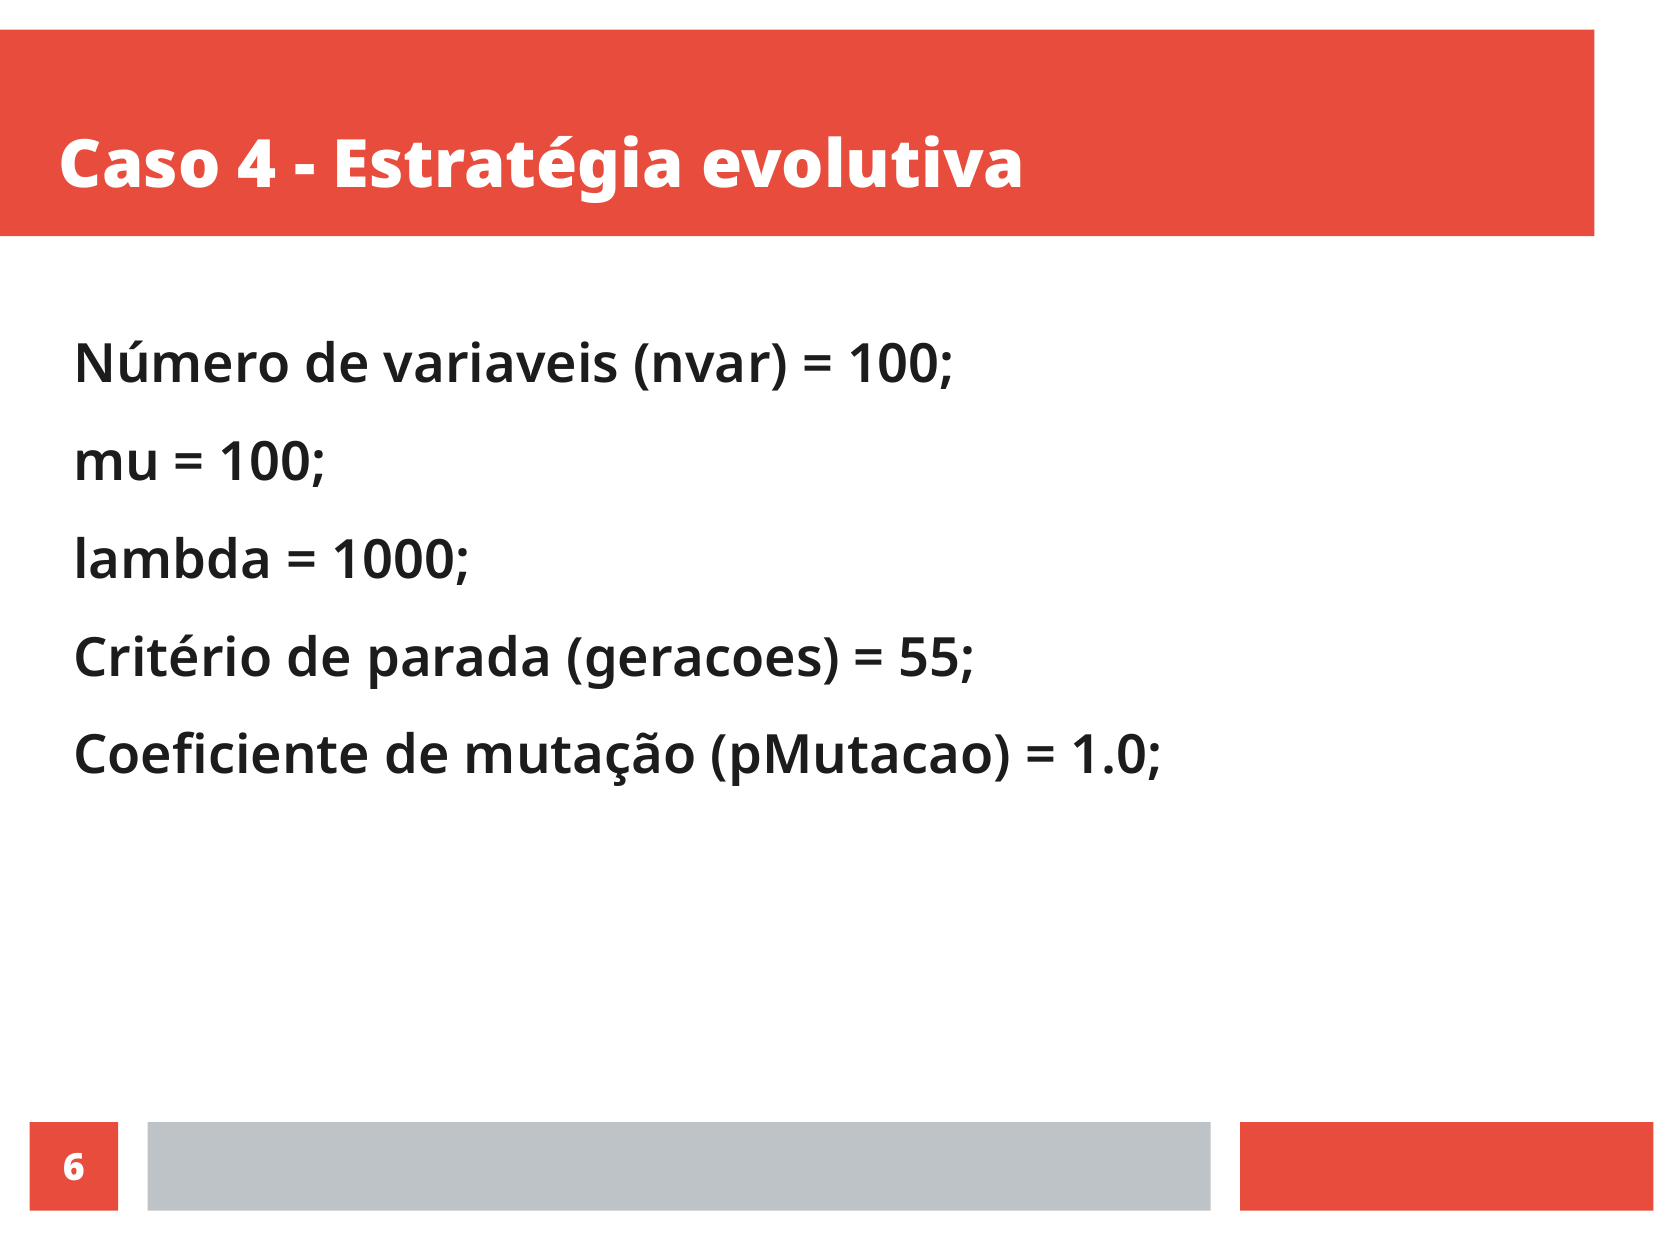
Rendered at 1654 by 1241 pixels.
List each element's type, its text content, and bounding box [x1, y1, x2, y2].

list Número de variaveis (nvar) = 100; mu = 100; lambda = 1000; Critério de parada (geracoes) = 55; Coeficiente de mutação (pMutacao) = 1.0; [59, 324, 1565, 1093]
title Caso 4 - Estratégia evolutiva [59, 59, 1595, 207]
